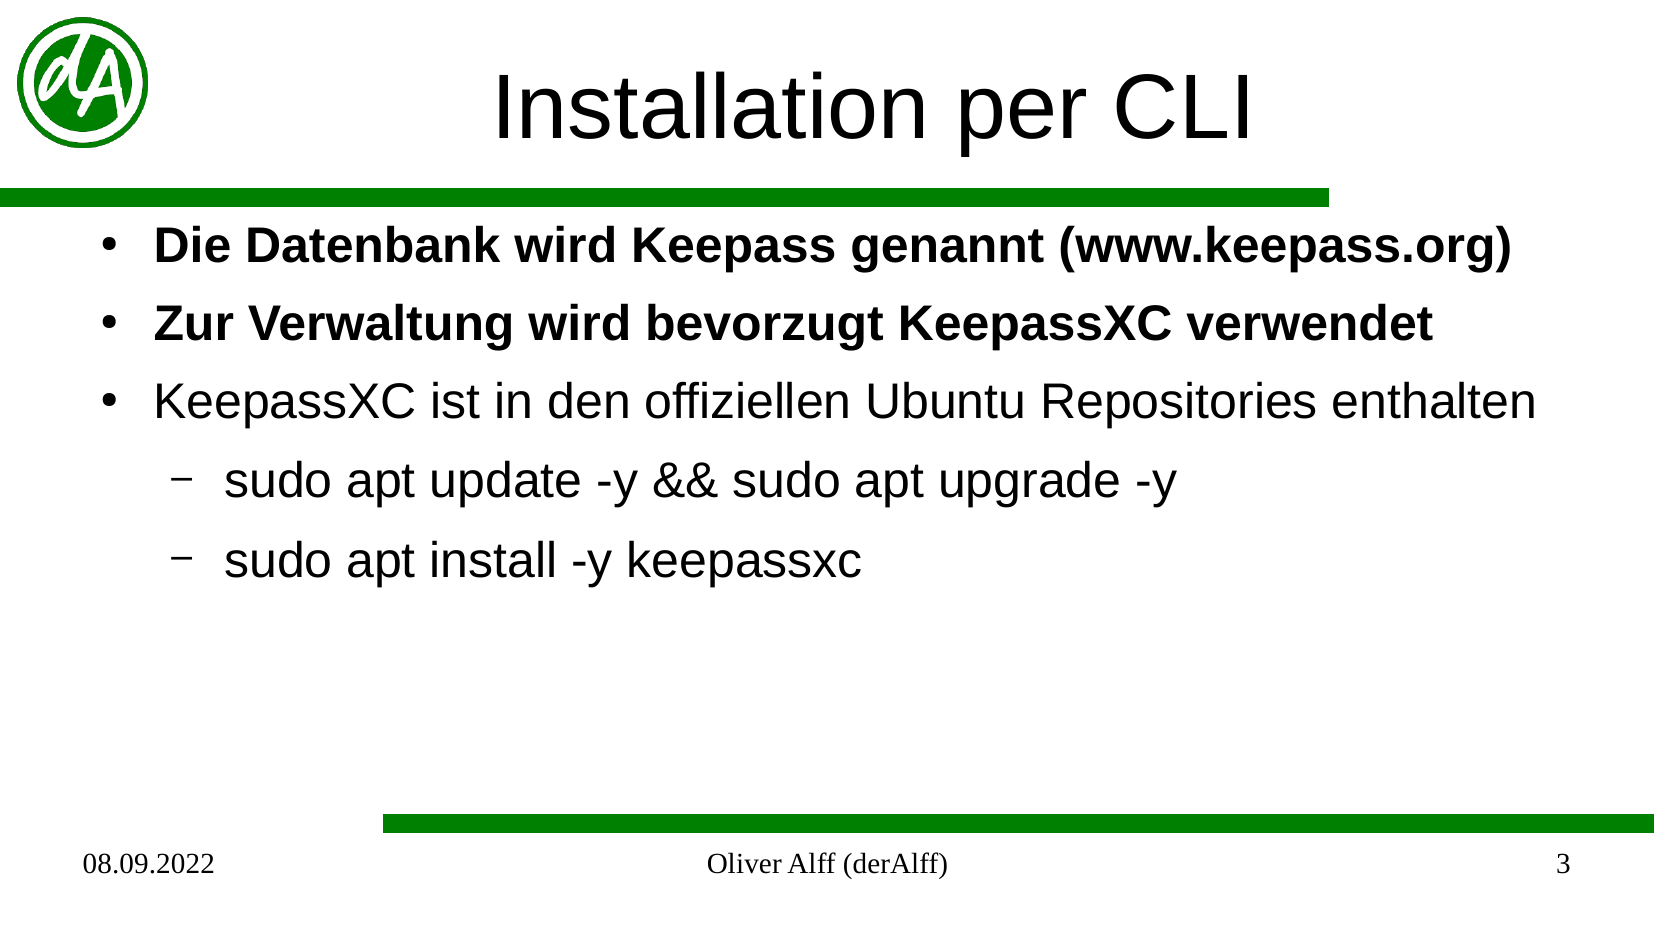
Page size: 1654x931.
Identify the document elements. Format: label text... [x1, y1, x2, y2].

picture [17, 17, 148, 148]
list Die Datenbank wird Keepass genannt (www.keepass.org) Zur Verwaltung wird bevorzugt KeepassXC verwendet KeepassXC ist in den offiziellen Ubuntu Repositories enthalten sudo apt update -y && sudo apt upgrade -y sudo apt install -y keepassxc [82, 217, 1571, 798]
title Installation per CLI [177, 37, 1571, 178]
